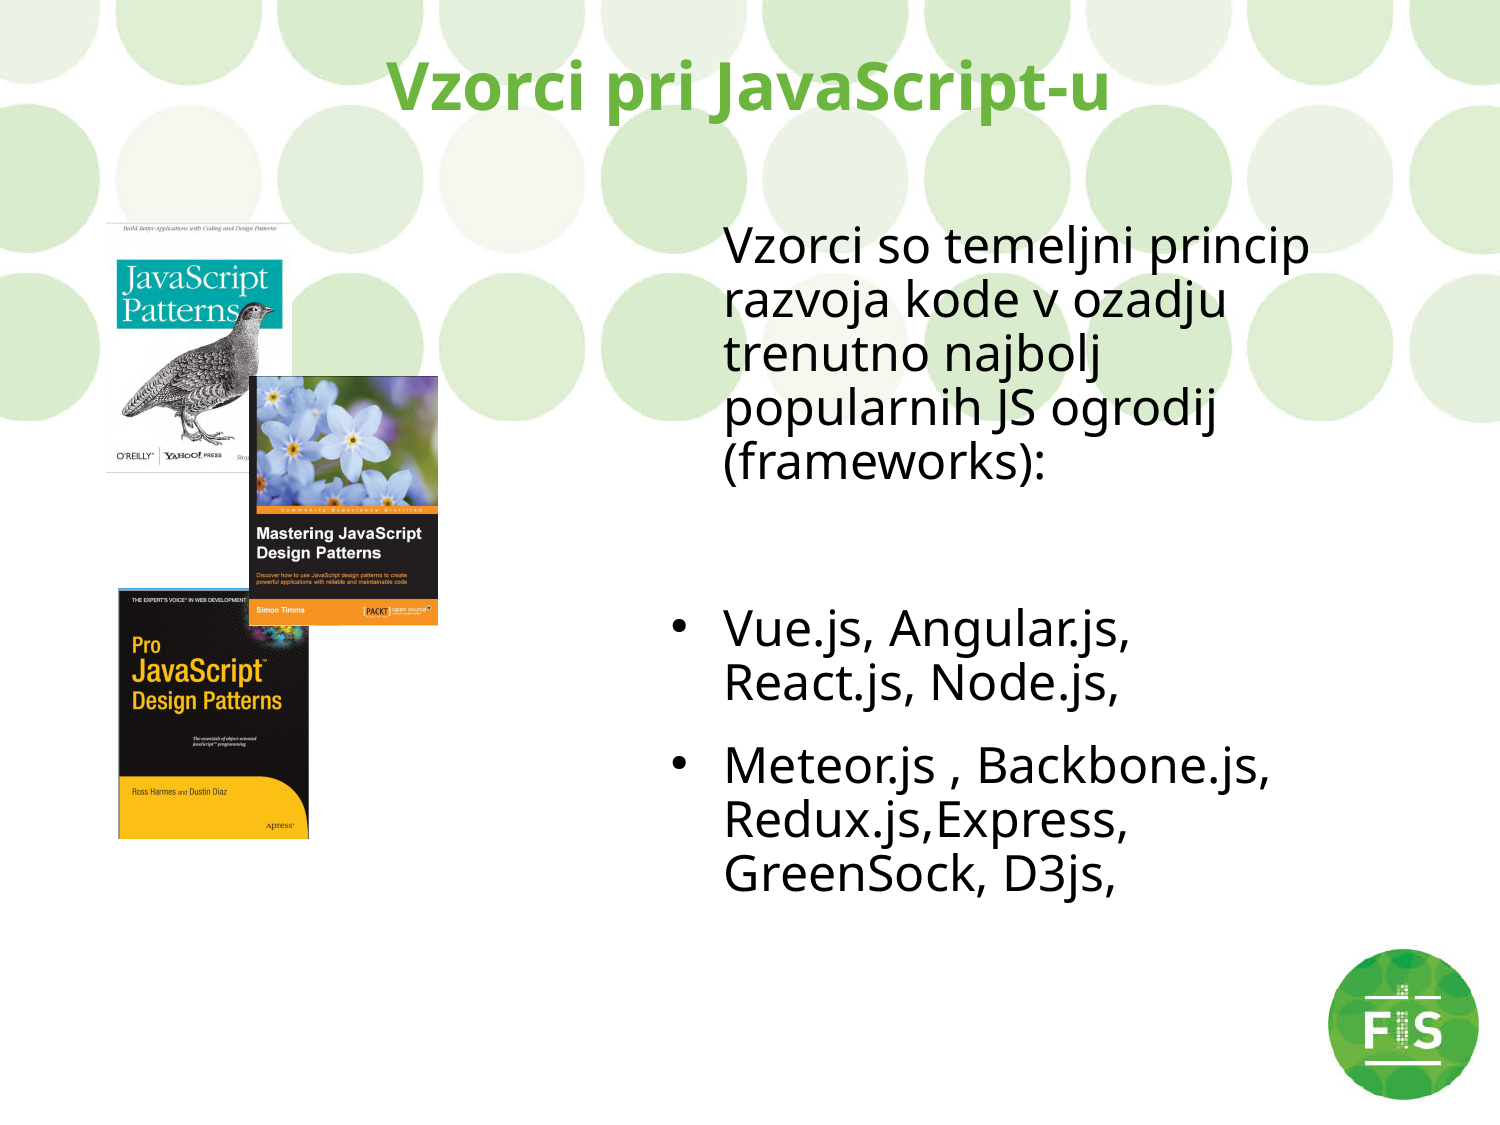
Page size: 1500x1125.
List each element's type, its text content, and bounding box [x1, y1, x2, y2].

picture [0, 0, 1500, 1125]
list Vzorci so temeljni princip razvoja kode v ozadju trenutno najbolj popularnih JS ogrodij (frameworks): Vue.js, Angular.js, React.js, Node.js, Meteor.js , Backbone.js, Redux.js,Express, GreenSock, D3js, [637, 212, 1347, 1052]
title Vzorci pri JavaScript-u [75, 45, 1425, 233]
